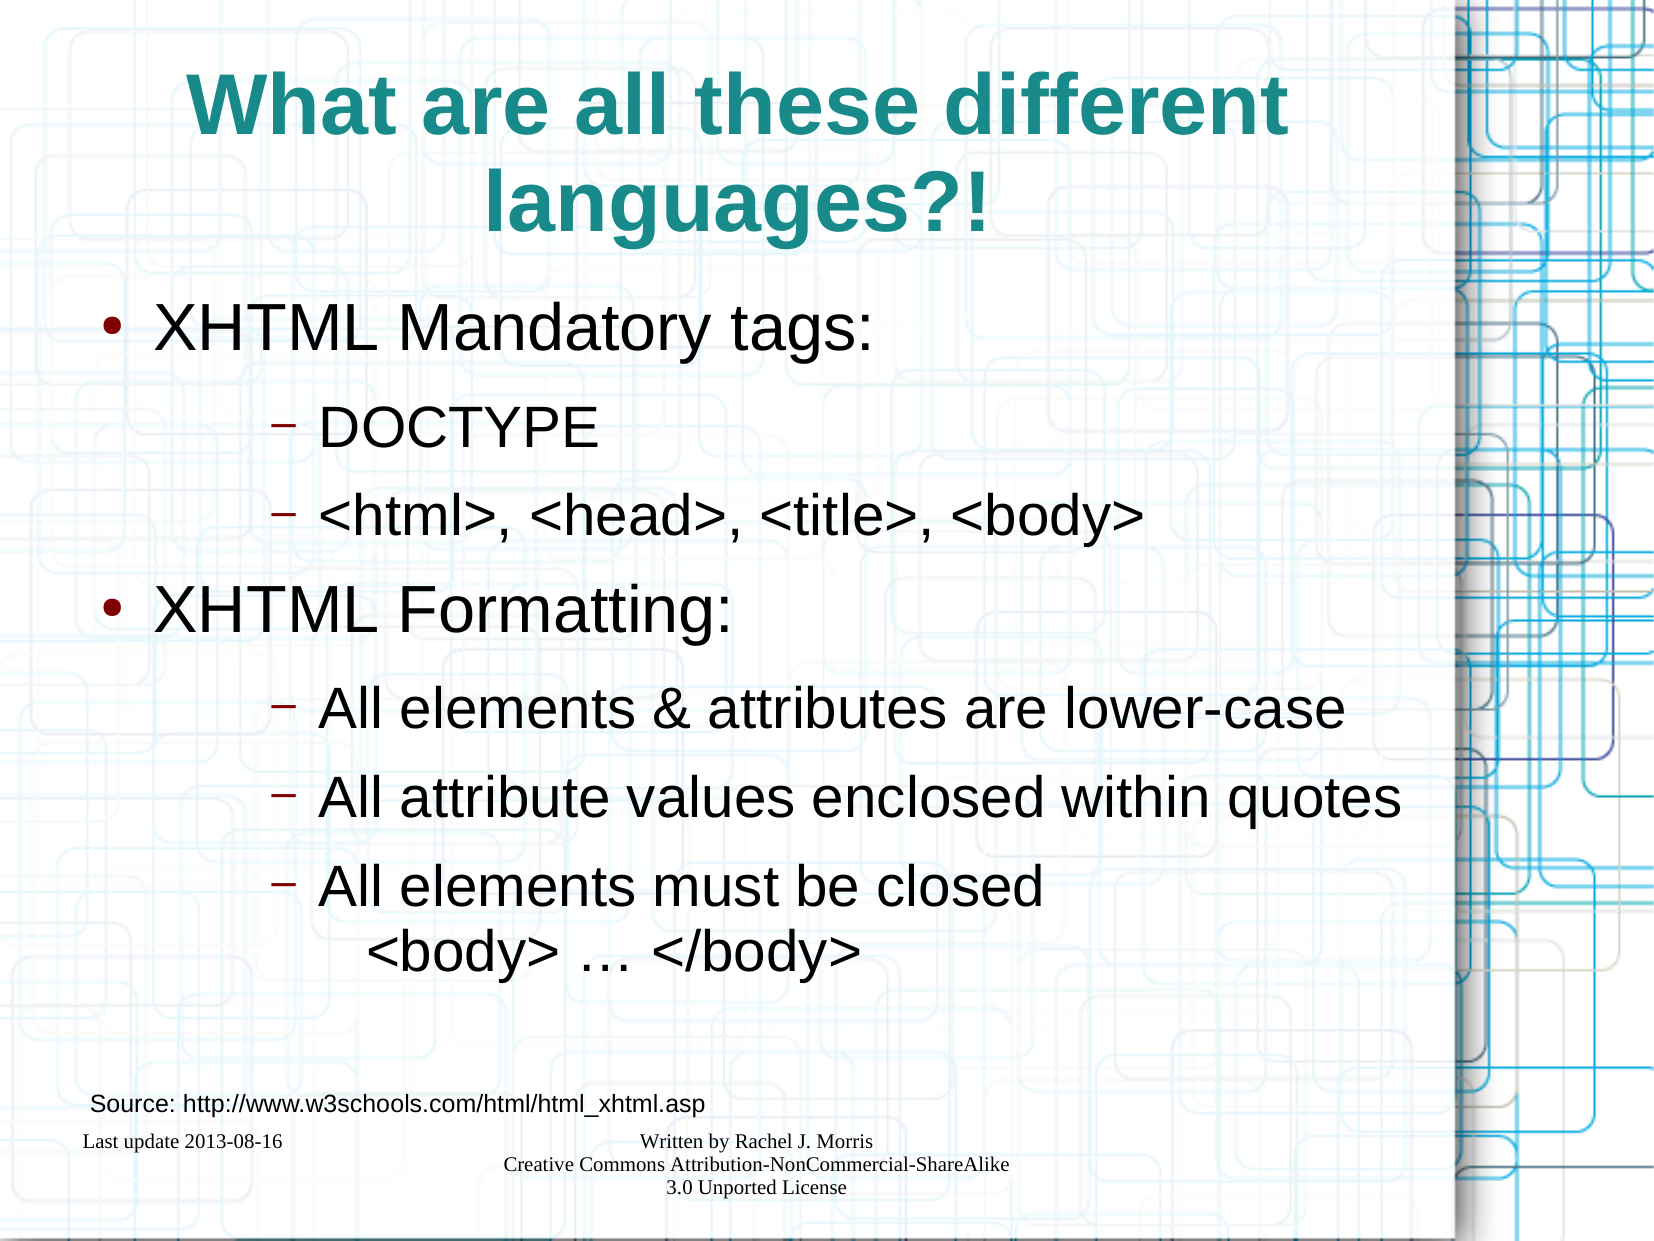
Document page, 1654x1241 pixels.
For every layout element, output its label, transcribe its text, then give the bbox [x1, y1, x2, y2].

text_box Source: http://www.w3schools.com/html/html_xhtml.asp [75, 1082, 1096, 1126]
picture [0, 0, 1654, 1241]
title What are all these different languages?! [59, 49, 1418, 257]
list XHTML Mandatory tags: DOCTYPE <html>, <head>, <title>, <body> XHTML Formatting: All elements & attributes are lower-case All attribute values enclosed within quotes All elements must be closed <body> … </body> [82, 290, 1418, 1010]
